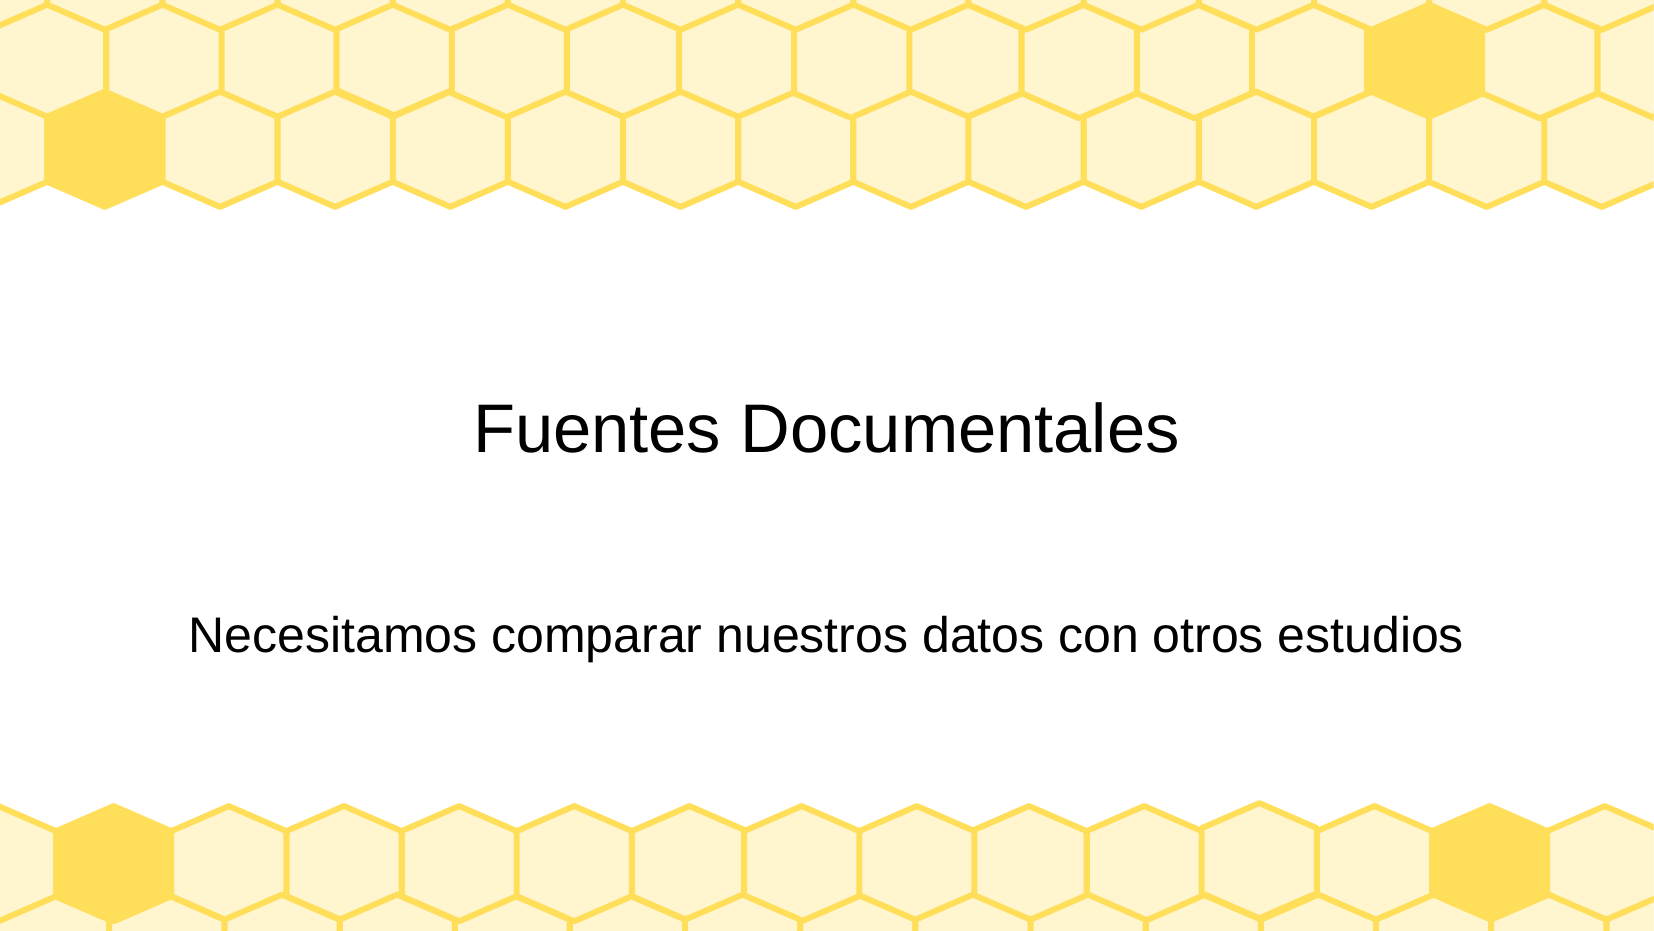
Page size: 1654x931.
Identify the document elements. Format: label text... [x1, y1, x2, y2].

subtitle Necesitamos comparar nuestros datos con otros estudios [88, 561, 1565, 709]
title Fuentes Documentales [88, 324, 1565, 532]
